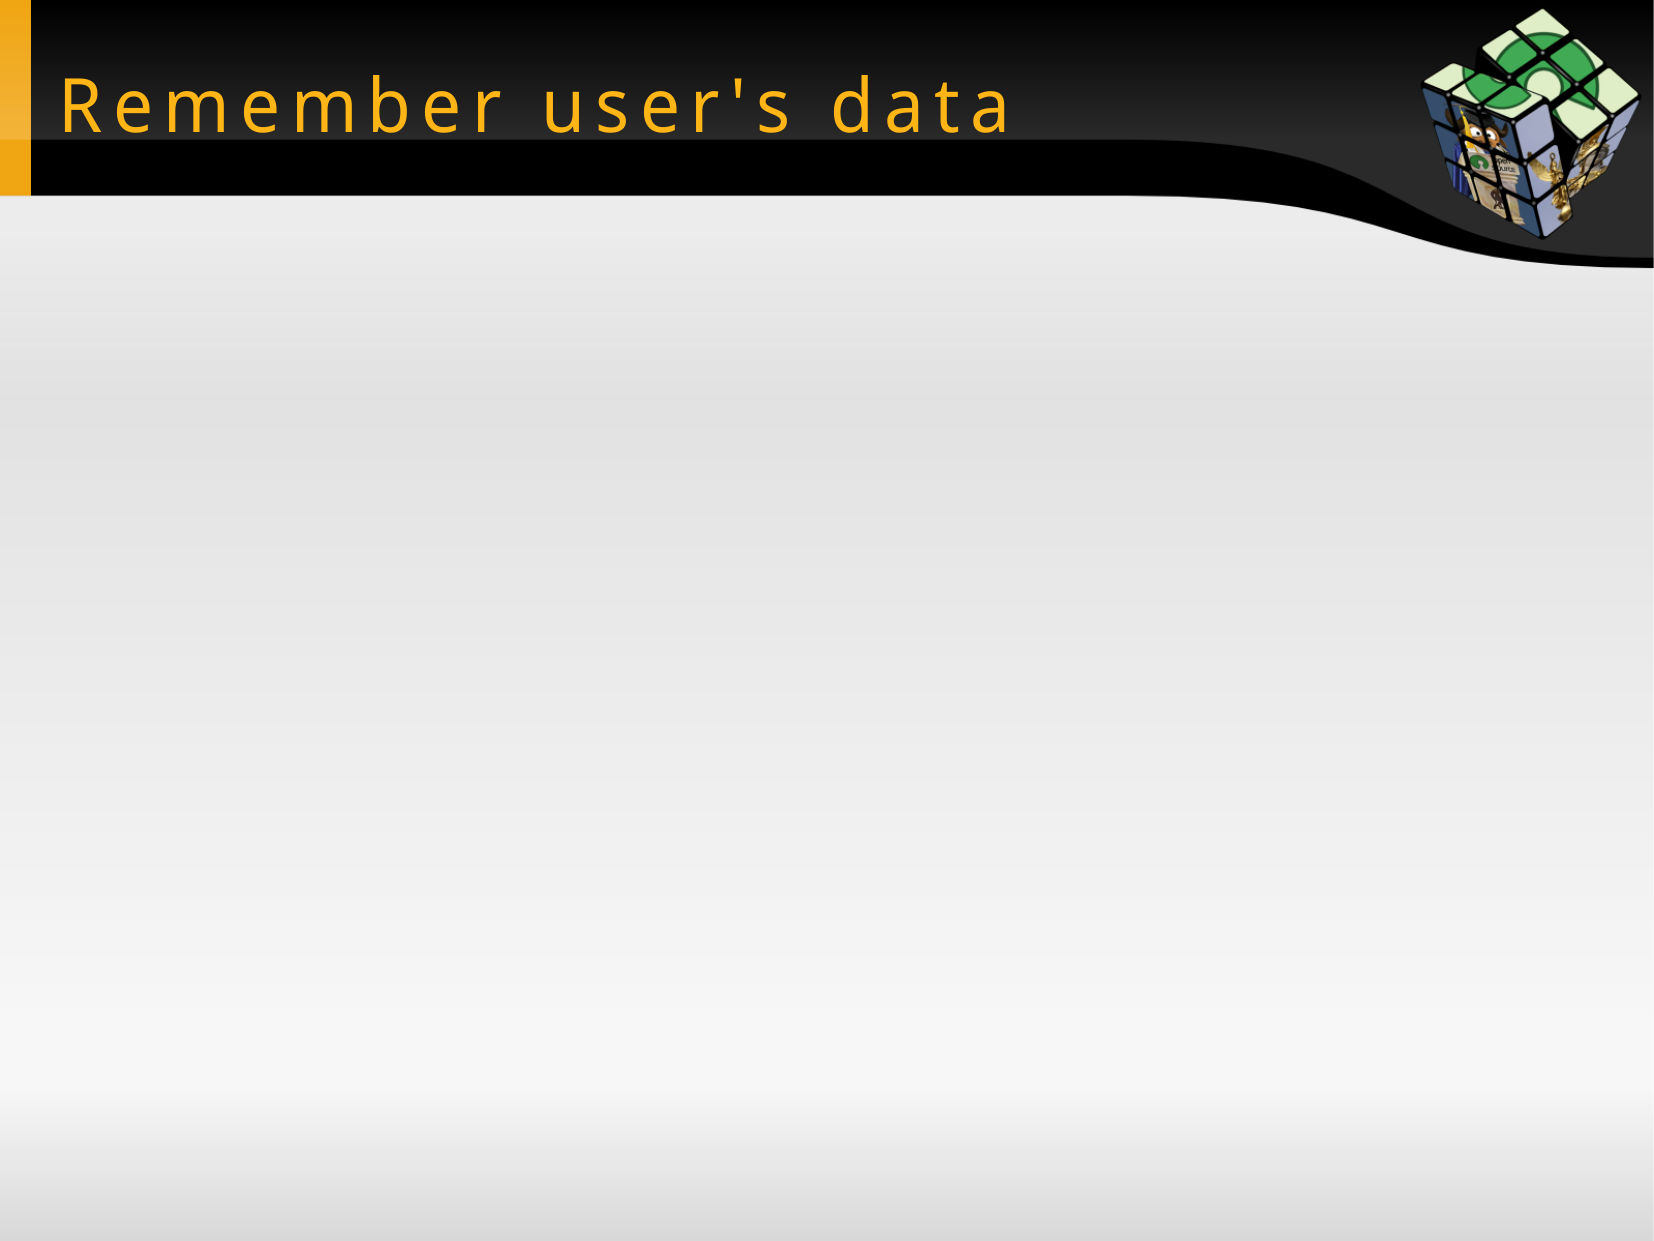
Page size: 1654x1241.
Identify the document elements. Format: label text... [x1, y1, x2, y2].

picture [0, 0, 1654, 1241]
title Remember user's data [59, 29, 1270, 178]
